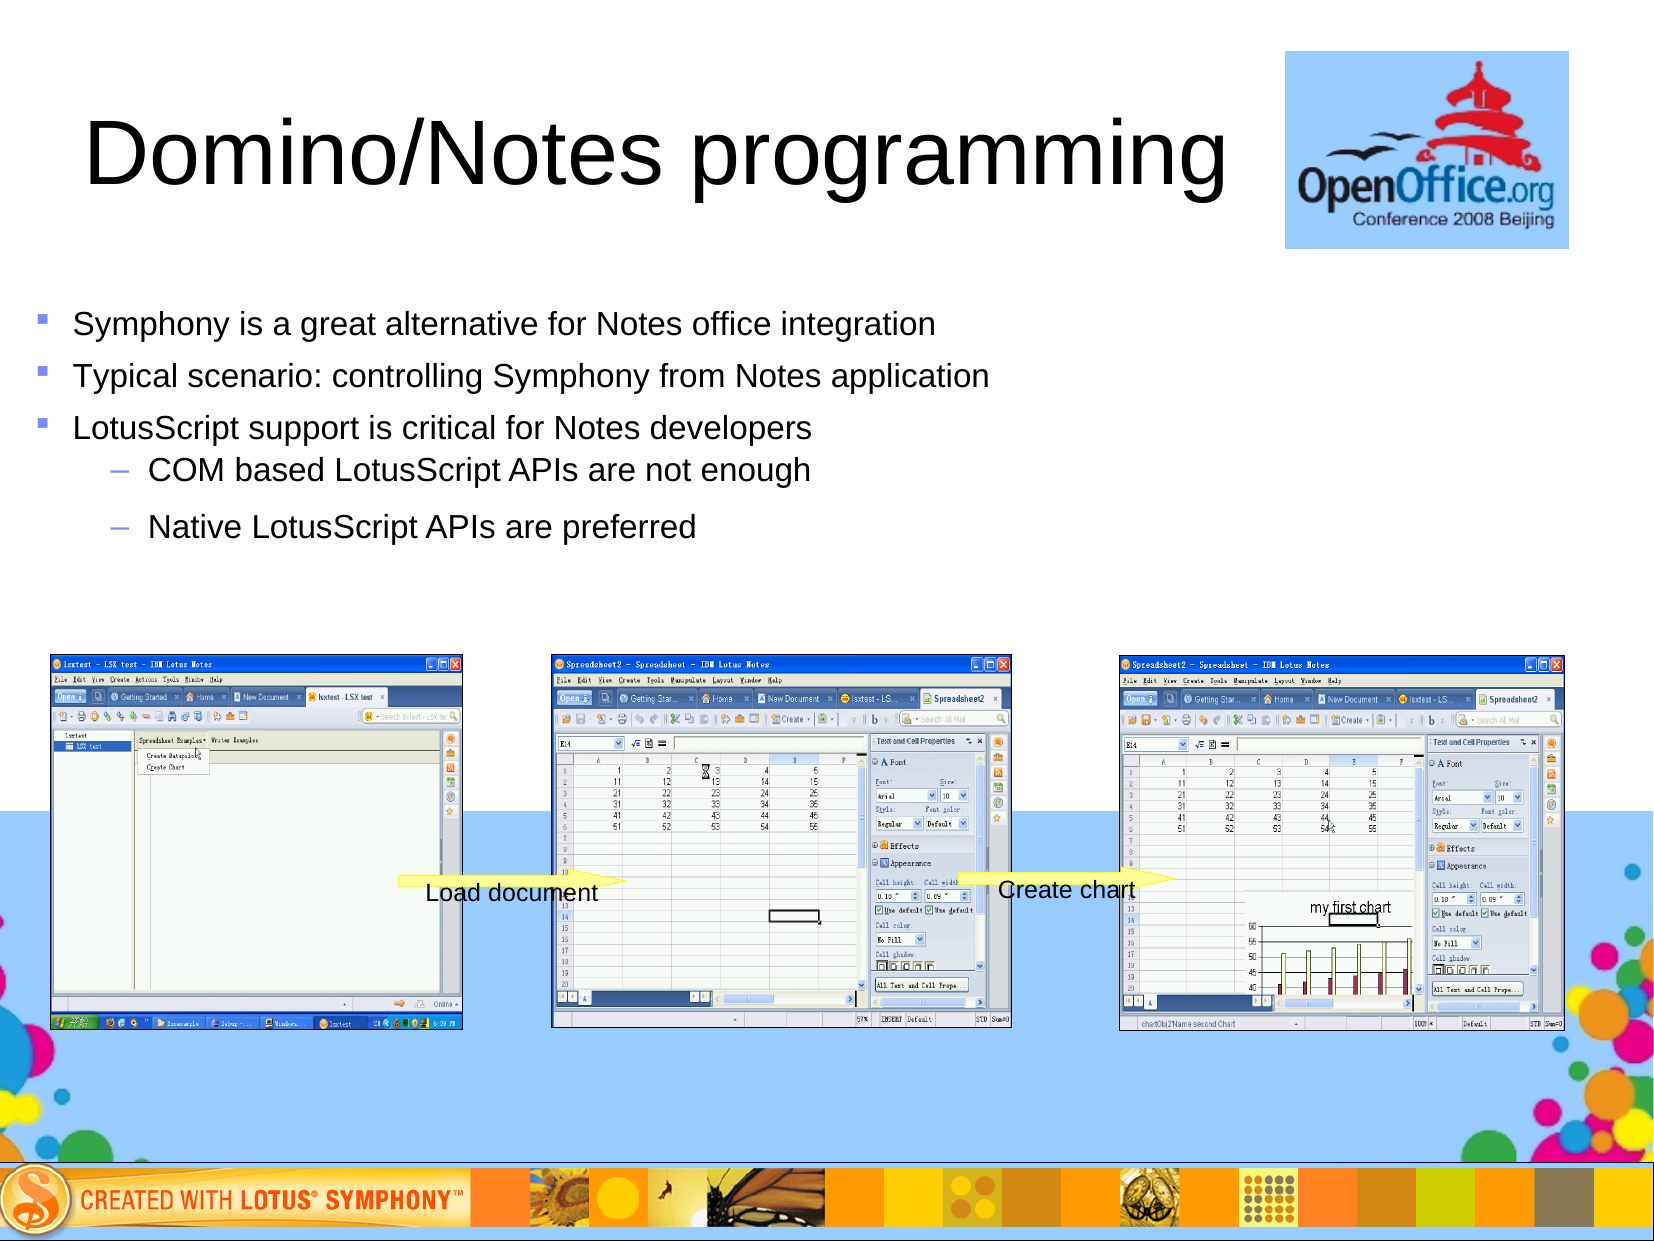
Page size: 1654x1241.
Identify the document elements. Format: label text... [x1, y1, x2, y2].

picture [1285, 51, 1569, 250]
picture [0, 654, 1654, 1162]
text_box Load document [398, 869, 626, 892]
picture [0, 1163, 1653, 1240]
list Symphony is a great alternative for Notes office integration Typical scenario: controlling Symphony from Notes application LotusScript support is critical for Notes developers COM based LotusScript APIs are not enough Native LotusScript APIs are preferred [35, 308, 1545, 548]
title Domino/Notes programming [82, 49, 1258, 257]
text_box Create chart [958, 866, 1176, 891]
